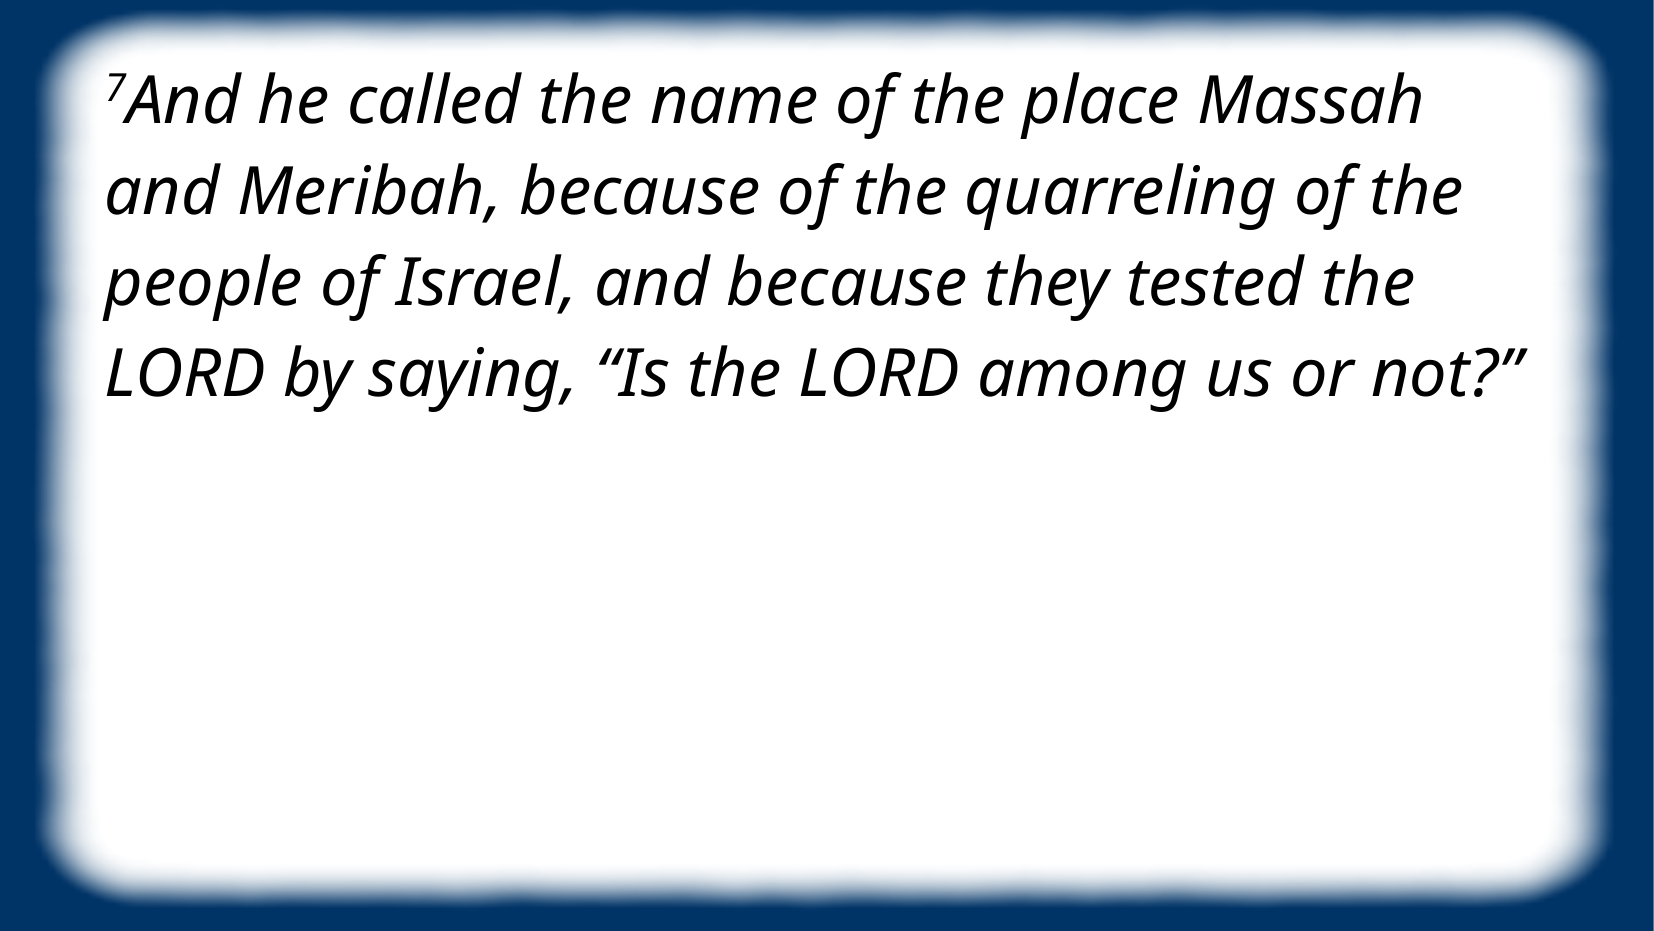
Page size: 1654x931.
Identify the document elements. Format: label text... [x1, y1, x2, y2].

text_box 7And he called the name of the place Massah and Meribah, because of the quarreling of the people of Israel, and because they tested the LORD by saying, “Is the LORD among us or not?” [90, 45, 1561, 504]
picture [0, 0, 1654, 931]
